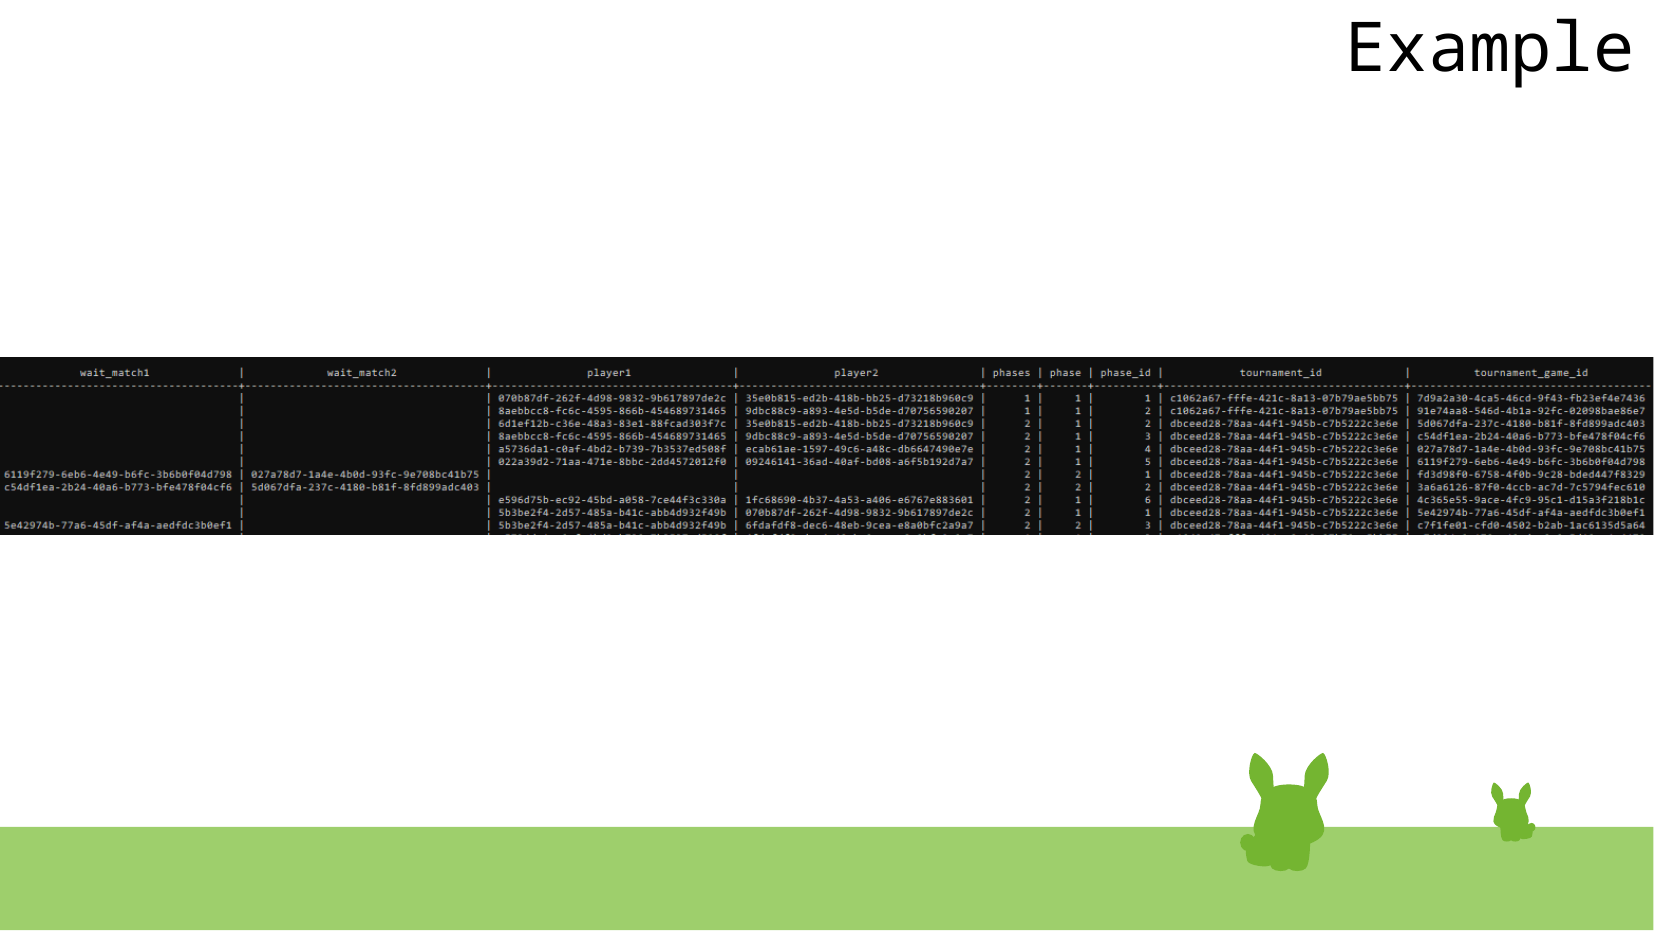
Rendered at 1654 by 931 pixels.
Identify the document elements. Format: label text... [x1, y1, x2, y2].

picture [0, 357, 1654, 535]
title Example [1263, 0, 1654, 105]
